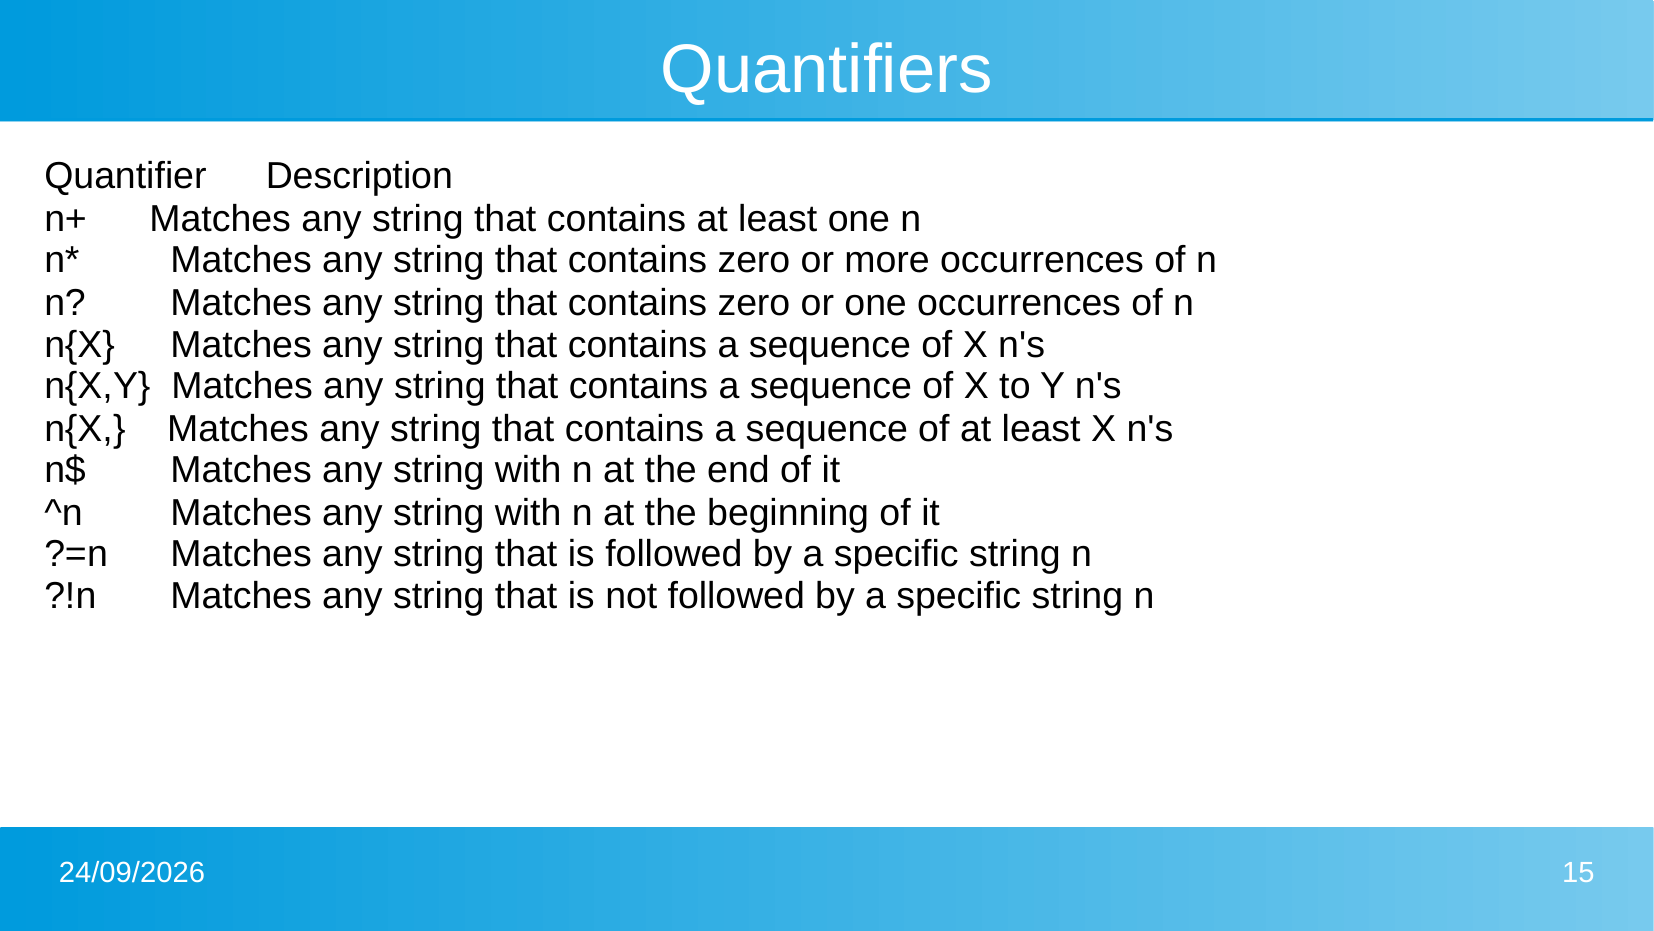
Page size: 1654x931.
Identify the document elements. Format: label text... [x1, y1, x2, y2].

text_box Quantifier Description n+ Matches any string that contains at least one n n* Matches any string that contains zero or more occurrences of n n? Matches any string that contains zero or one occurrences of n n{X} Matches any string that contains a sequence of X n's n{X,Y} Matches any string that contains a sequence of X to Y n's n{X,} Matches any string that contains a sequence of at least X n's n$ Matches any string with n at the end of it ^n Matches any string with n at the beginning of it ?=n Matches any string that is followed by a specific string n ?!n Matches any string that is not followed by a specific string n [29, 147, 1506, 625]
title Quantifiers [59, 29, 1595, 108]
